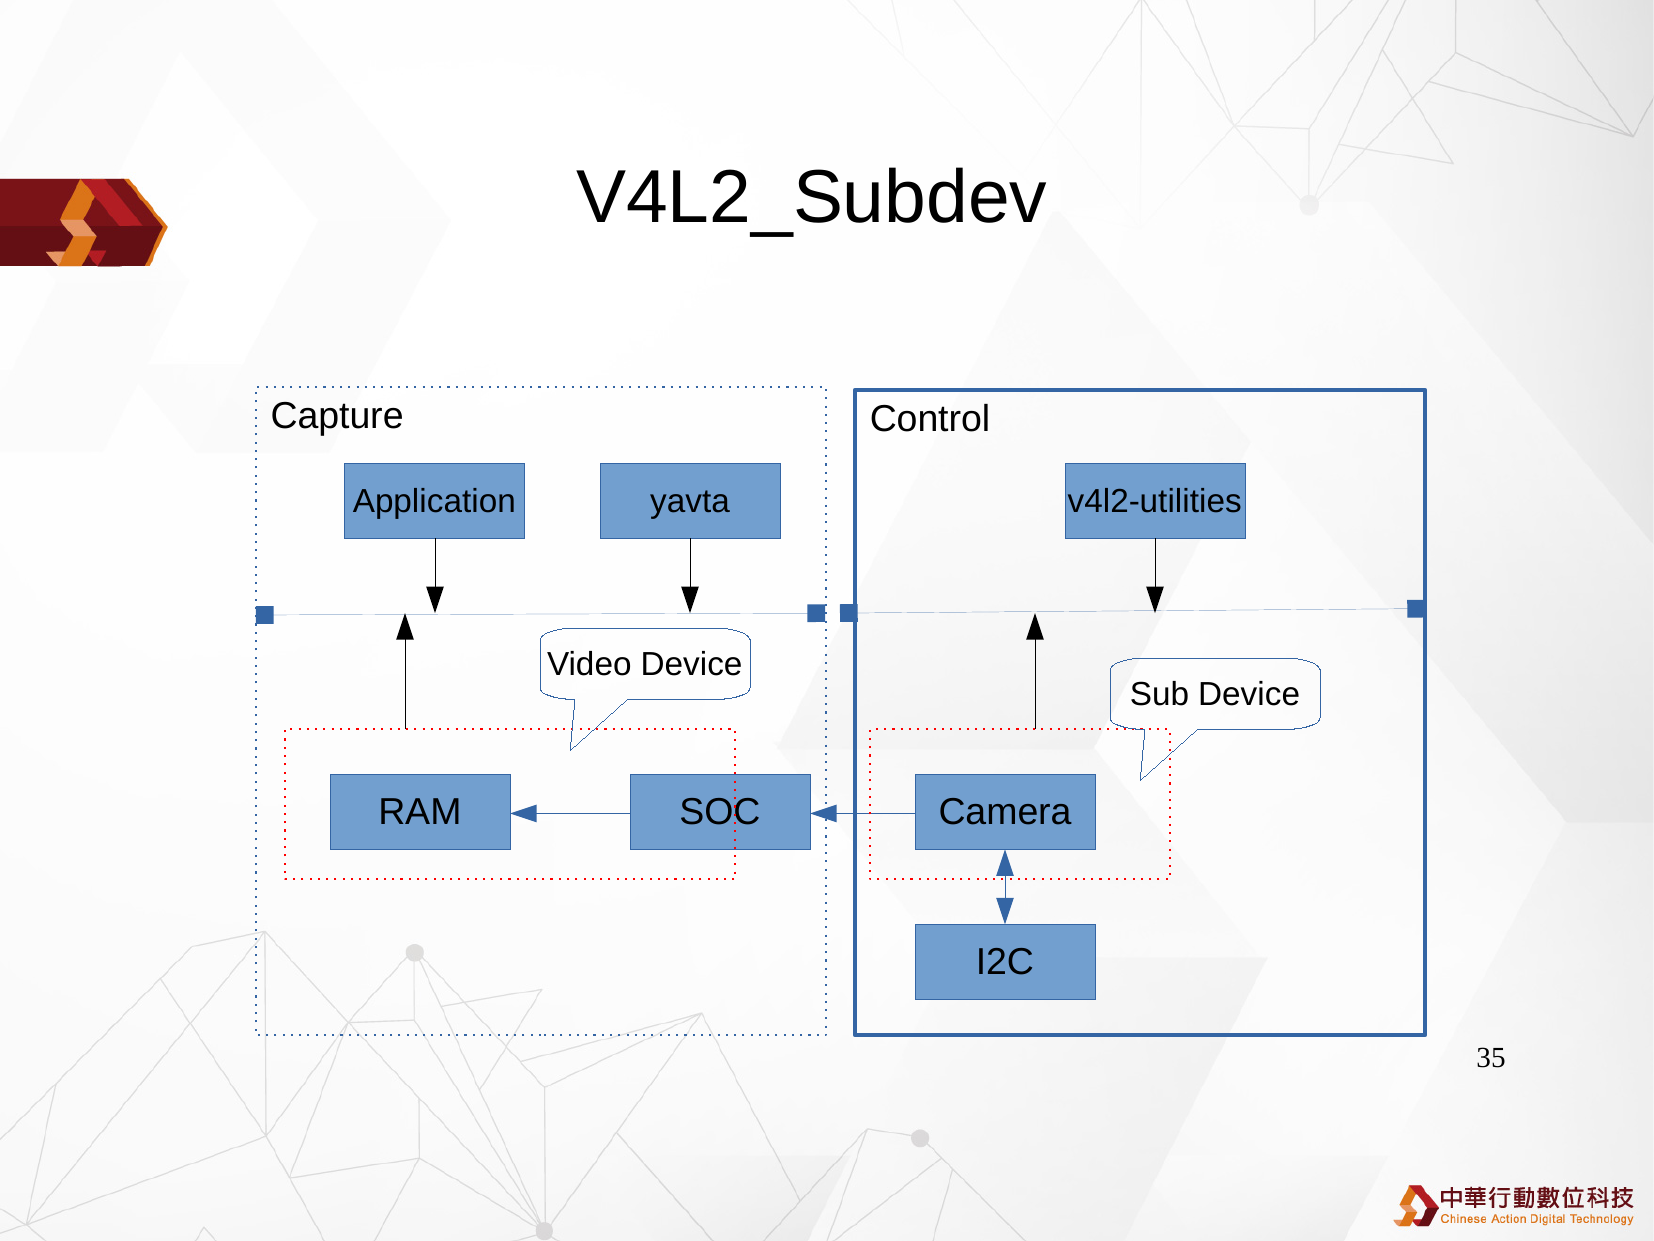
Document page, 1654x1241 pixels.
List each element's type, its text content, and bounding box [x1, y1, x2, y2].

text_box Application [344, 463, 525, 539]
text_box Control [855, 390, 1021, 447]
text_box Camera [915, 774, 1096, 850]
text_box I2C [915, 924, 1096, 1000]
picture [0, 0, 1654, 1241]
text_box v4l2-utilities [1065, 463, 1246, 539]
text_box RAM [330, 774, 511, 850]
text_box Sub Device [1110, 658, 1321, 781]
text_box Capture [255, 387, 421, 444]
text_box SOC [630, 774, 811, 850]
text_box yavta [600, 463, 781, 539]
title V4L2_Subdev [118, 112, 1506, 281]
text_box Video Device [540, 628, 751, 751]
